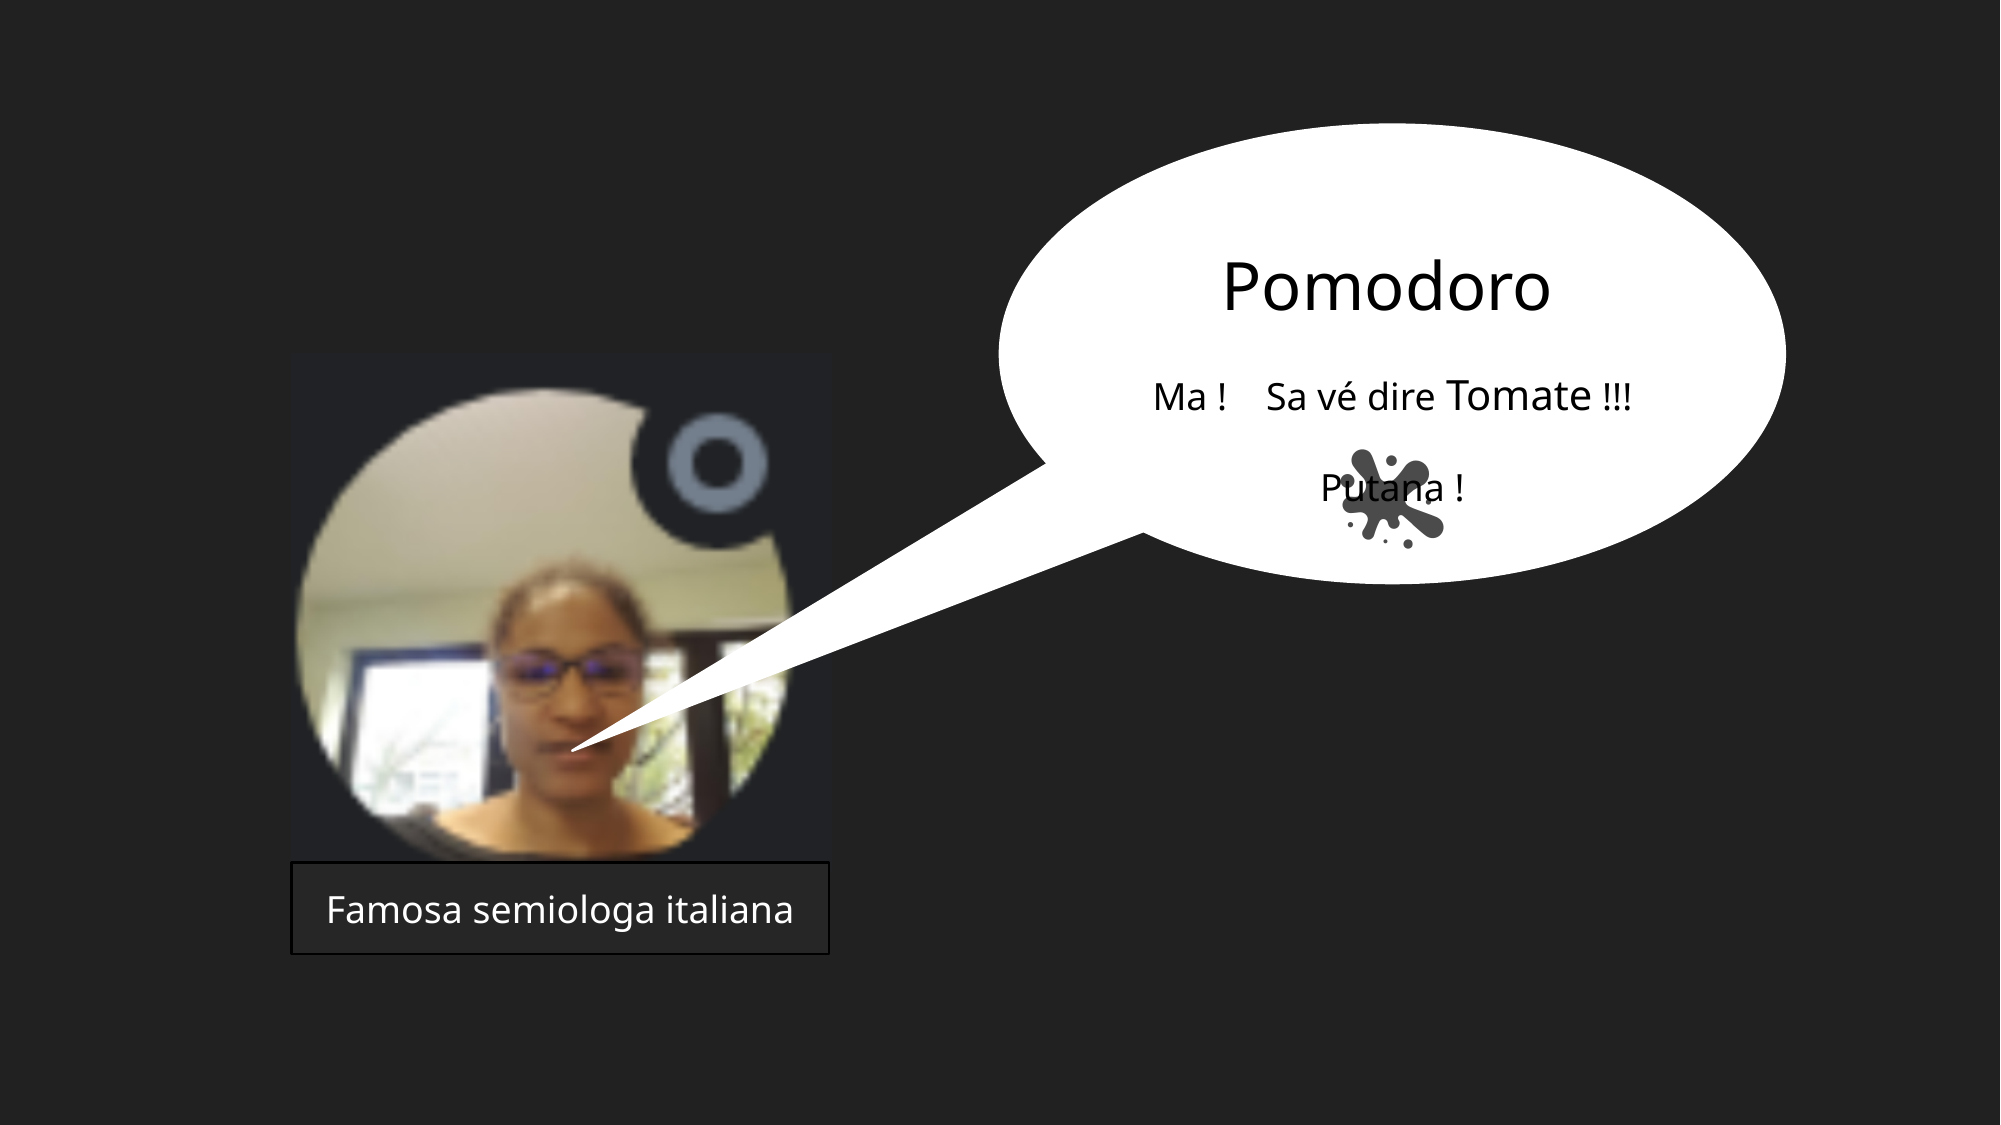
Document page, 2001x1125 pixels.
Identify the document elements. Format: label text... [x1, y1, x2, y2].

picture [1328, 434, 1455, 562]
text_box Famosa semiologa italiana [291, 862, 830, 954]
text_box Pomodoro Ma ! Sa vé dire Tomate !!! Putana ! [572, 124, 1785, 751]
picture [291, 353, 832, 872]
